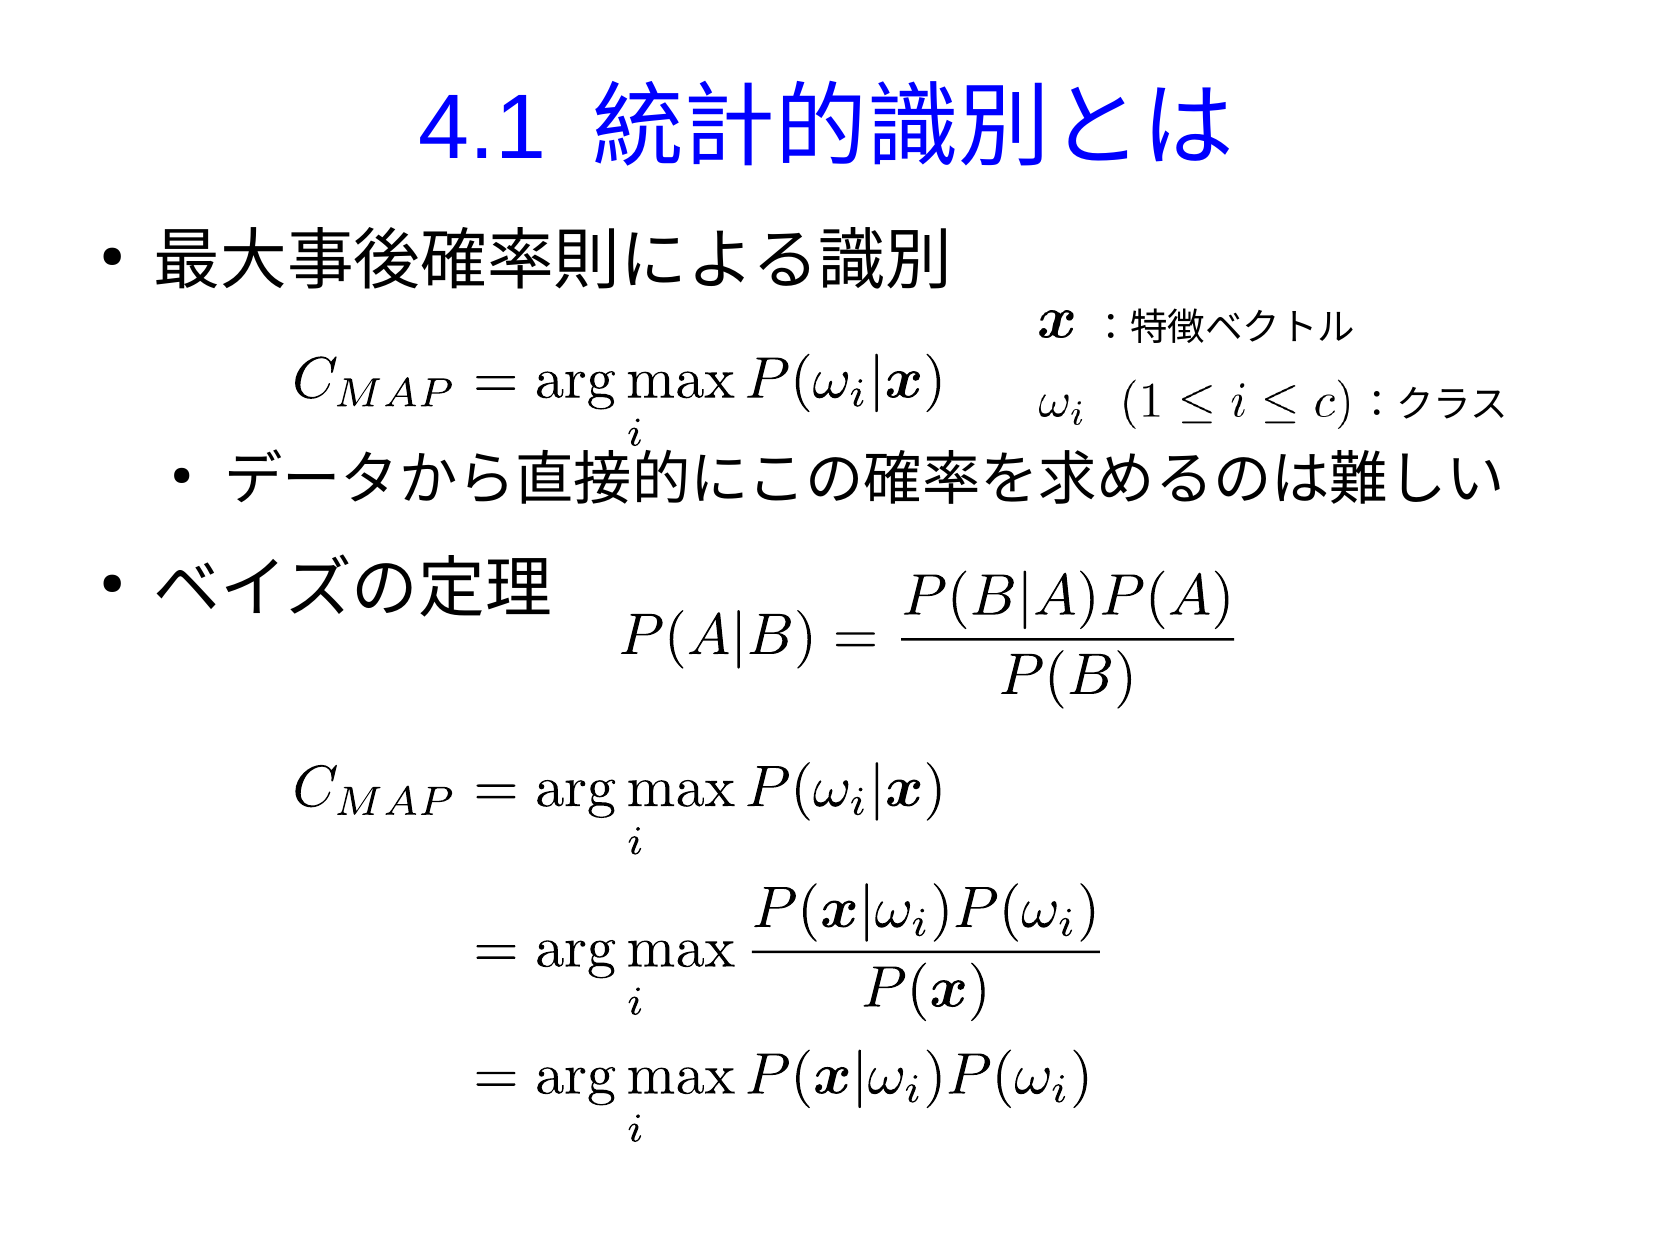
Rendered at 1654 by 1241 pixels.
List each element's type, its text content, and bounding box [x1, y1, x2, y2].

text_box ：特徴ベクトル [1077, 289, 1371, 361]
list 最大事後確率則による識別 データから直接的にこの確率を求めるのは難しい ベイズの定理 [82, 212, 1571, 1010]
picture [1039, 379, 1349, 429]
text_box [292, 762, 1100, 1143]
picture [1039, 310, 1074, 338]
title 4.1 統計的識別とは [82, 49, 1571, 198]
text_box ：クラス [1343, 366, 1524, 438]
text_box [292, 353, 946, 447]
text_box [618, 570, 1235, 709]
